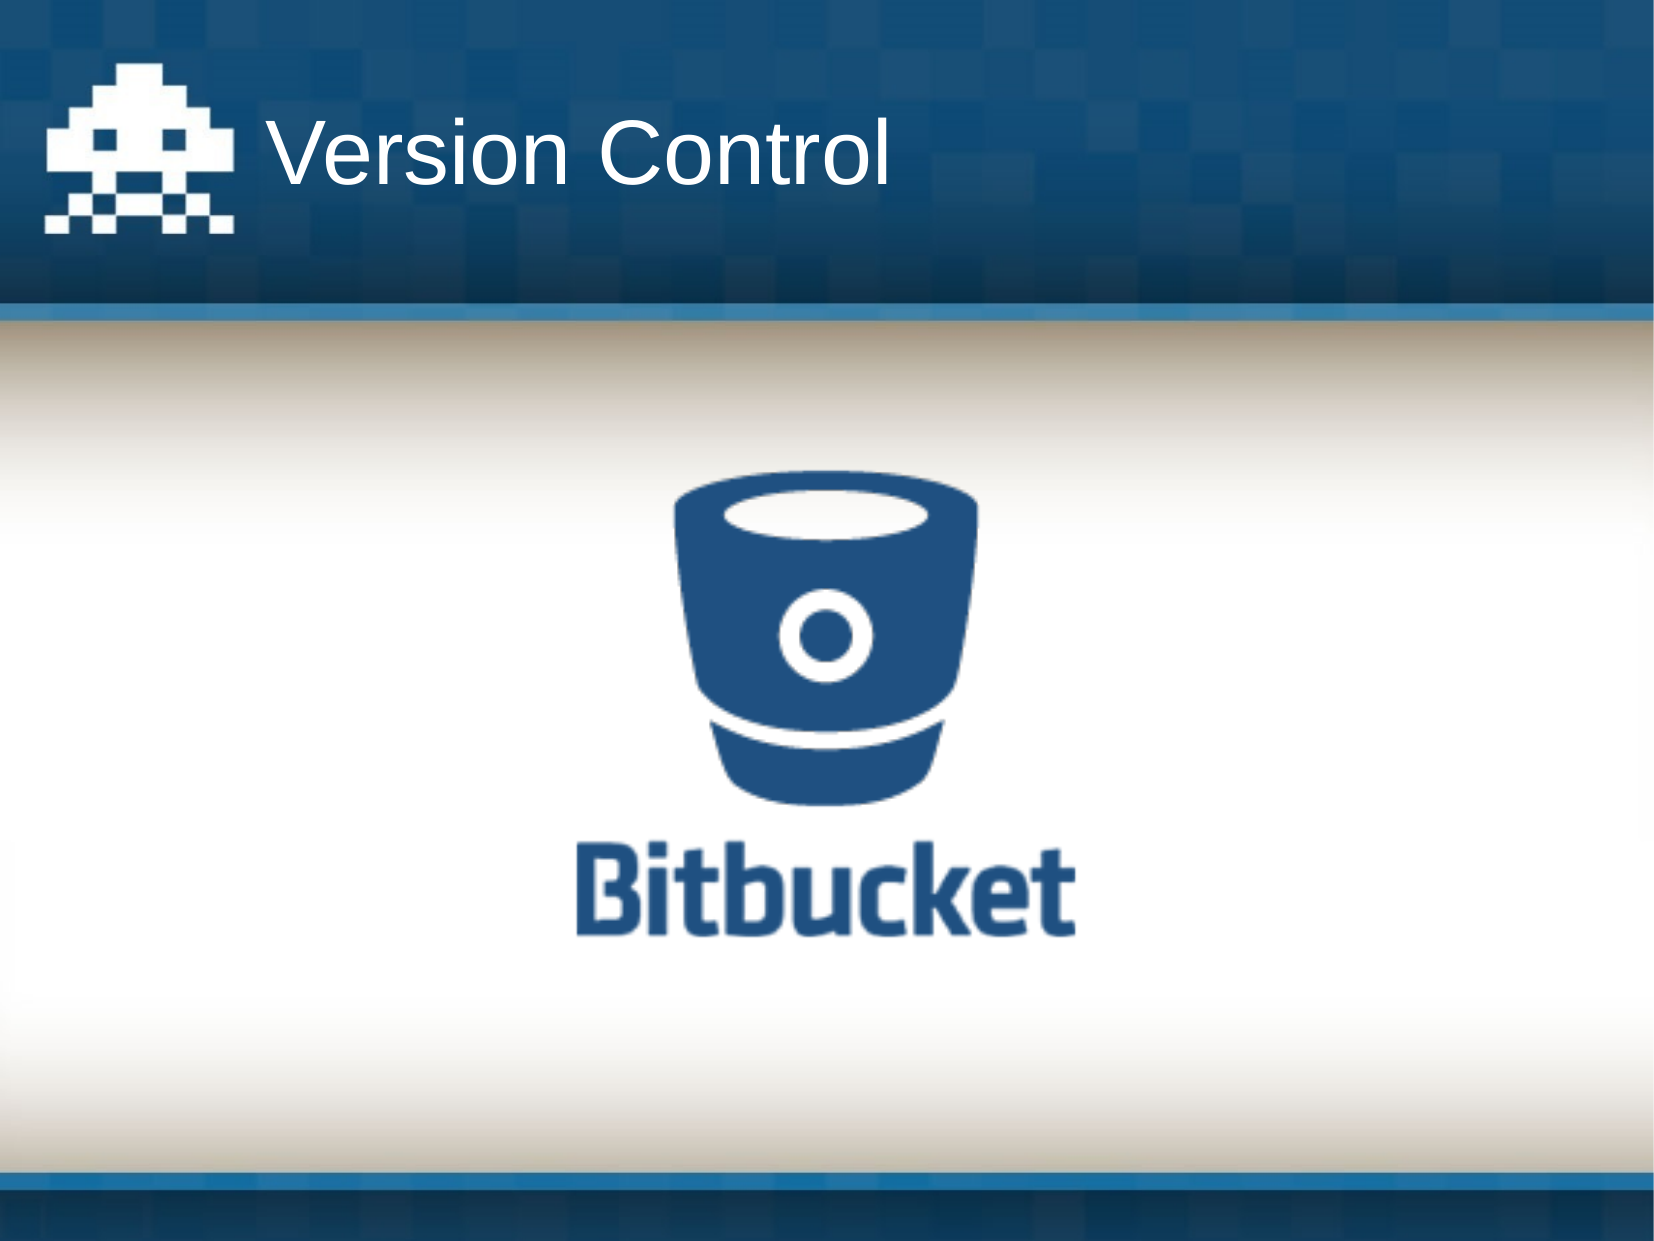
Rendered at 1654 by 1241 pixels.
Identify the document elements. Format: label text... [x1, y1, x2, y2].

picture [0, 0, 1654, 1241]
title Version Control [265, 49, 1571, 257]
